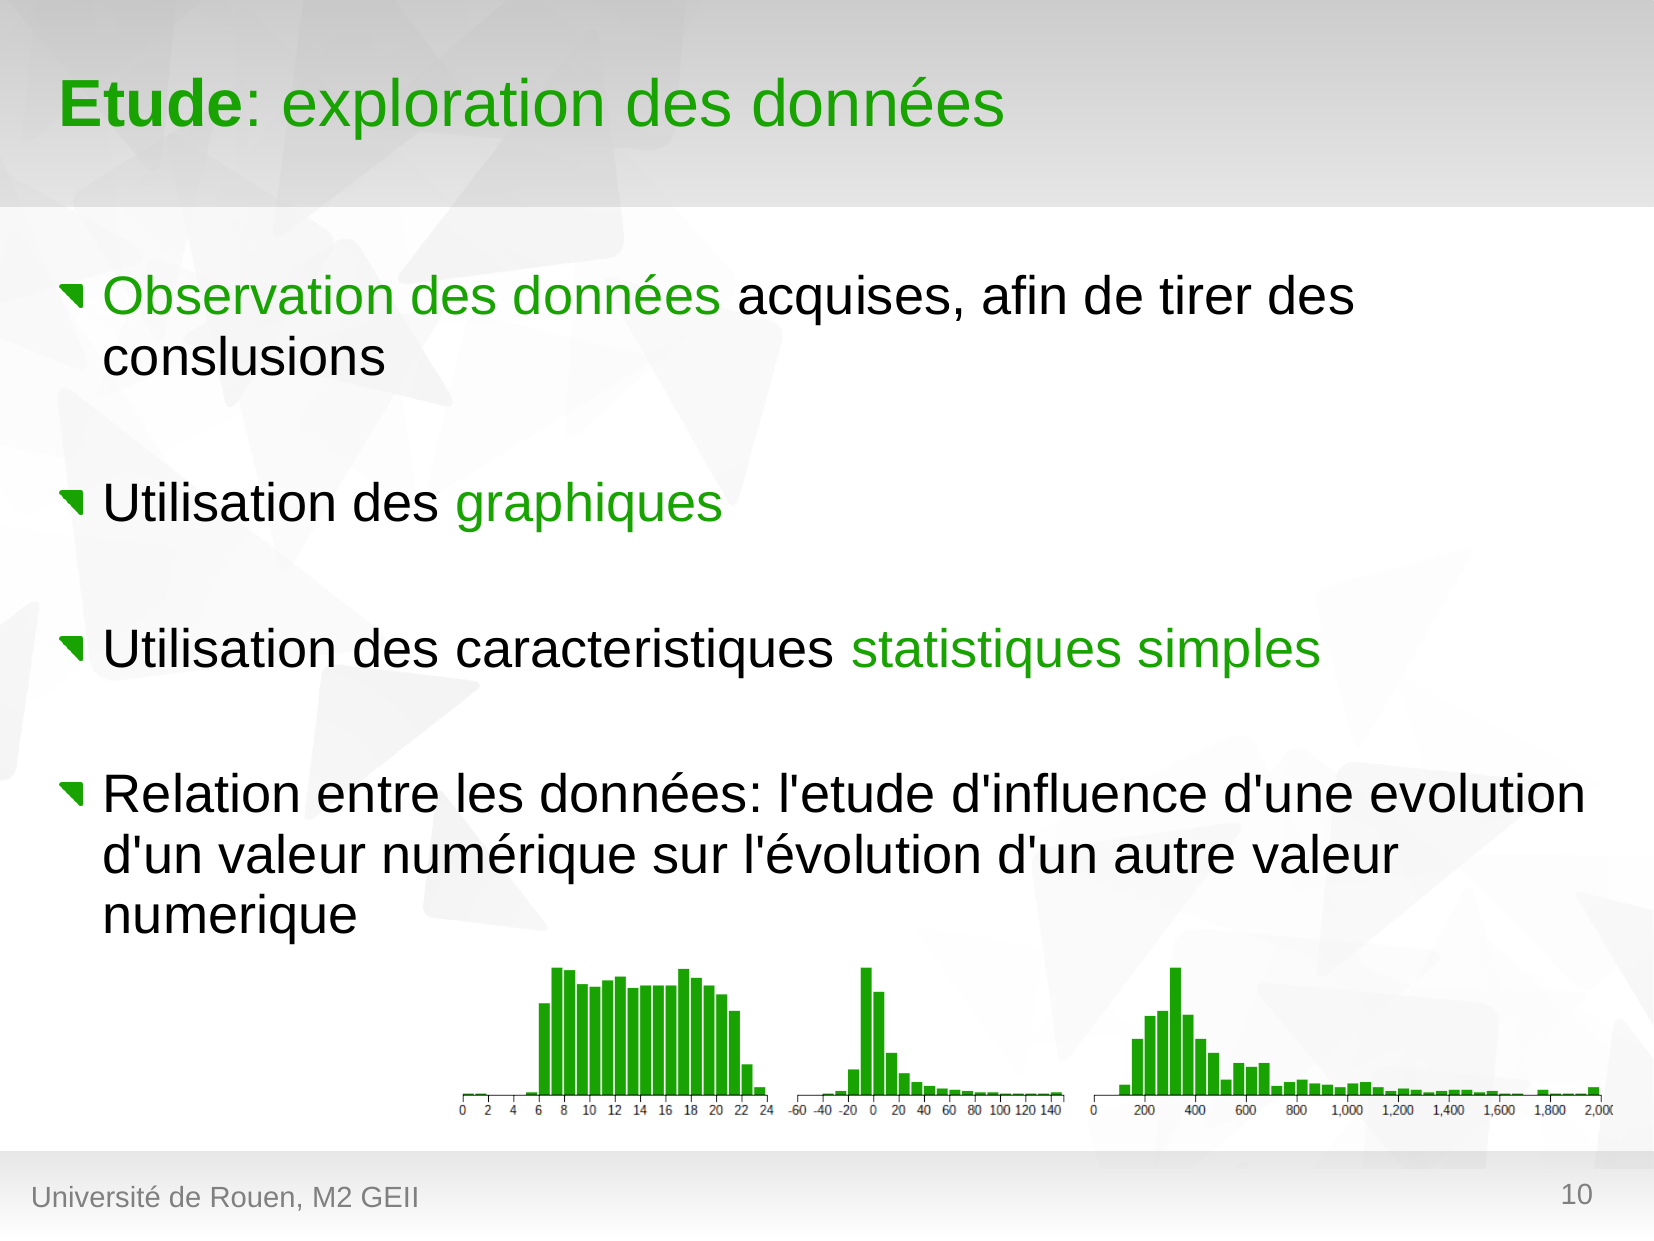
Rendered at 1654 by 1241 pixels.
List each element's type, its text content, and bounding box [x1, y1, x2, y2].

title Etude: exploration des données [59, 29, 1595, 178]
list Observation des données acquises, afin de tirer des conslusions Utilisation des graphiques Utilisation des caracteristiques statistiques simples Relation entre les données: l'etude d'influence d'une evolution d'un valeur numérique sur l'évolution d'un autre valeur numerique [59, 265, 1595, 986]
picture [0, 0, 783, 931]
picture [450, 548, 1654, 1169]
